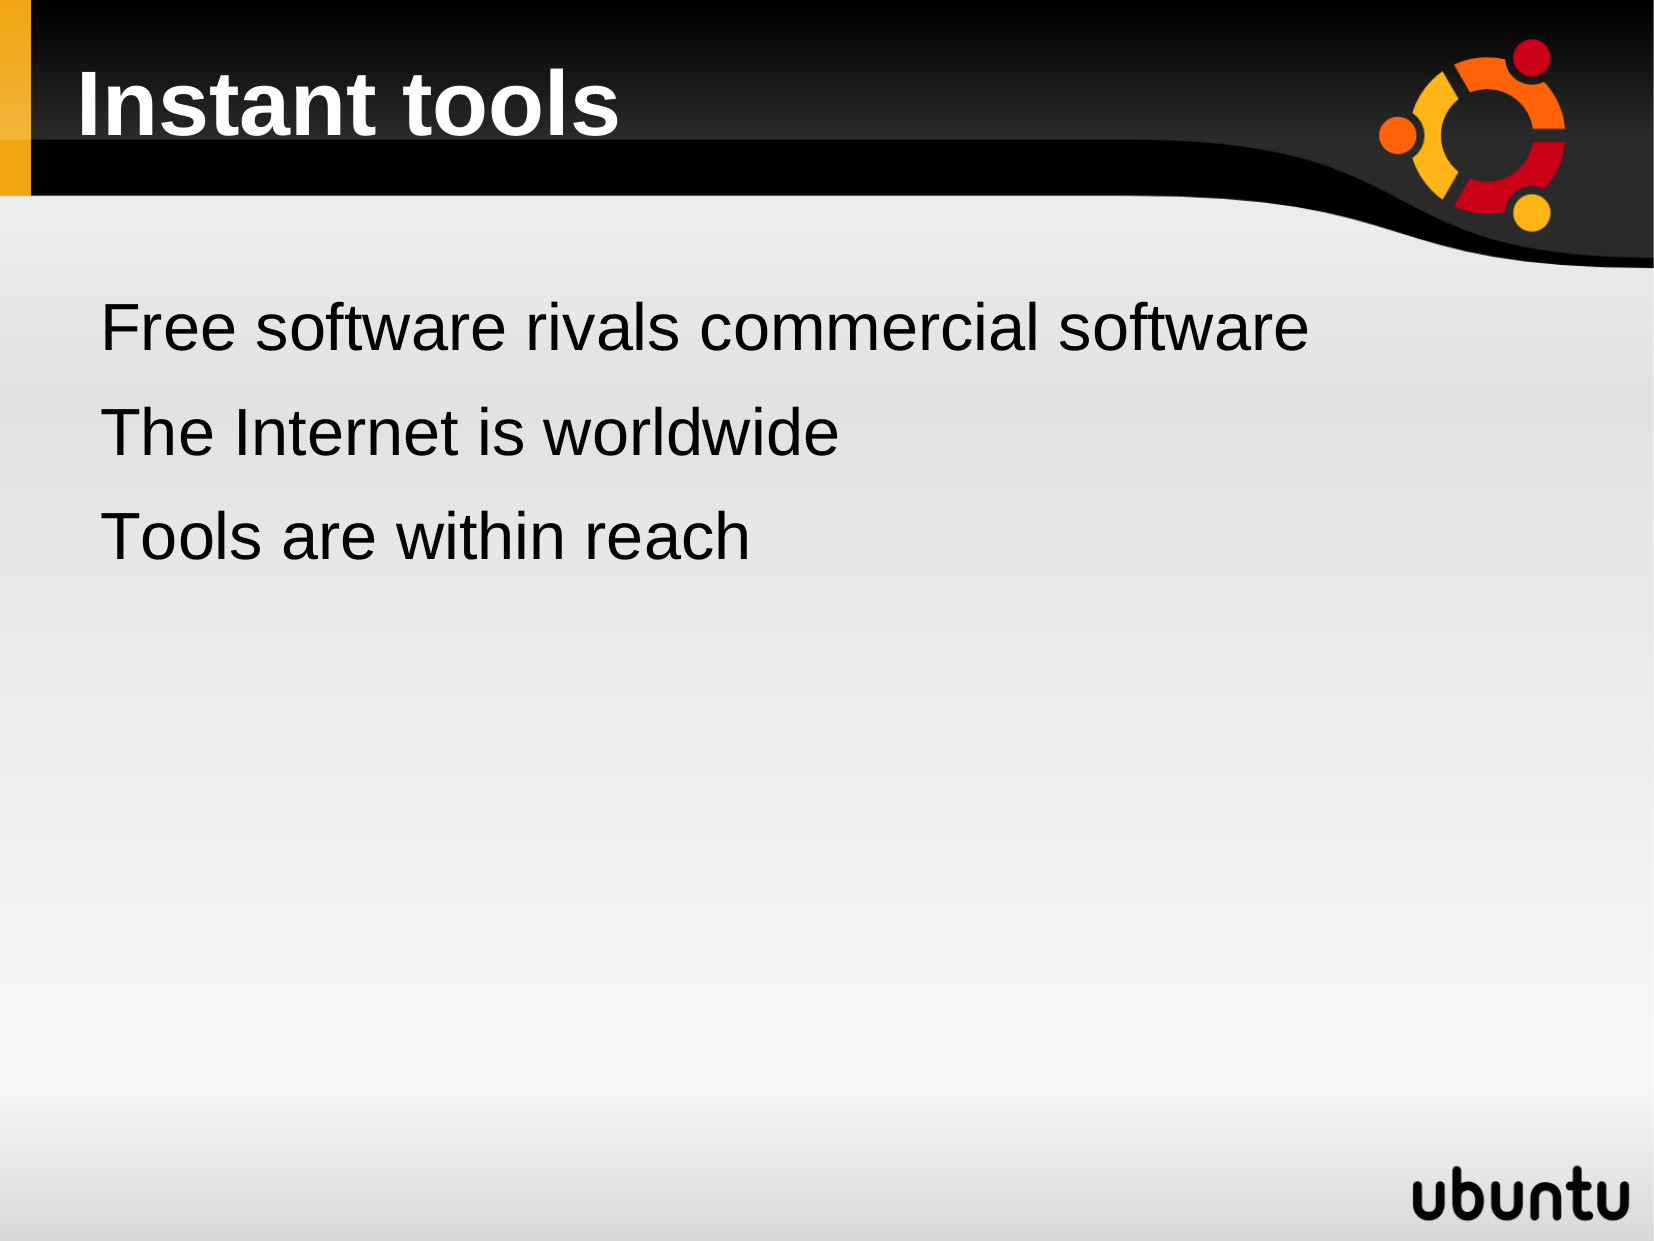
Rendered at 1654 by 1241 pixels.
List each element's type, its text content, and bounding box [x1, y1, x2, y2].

picture [0, 0, 1654, 1241]
title Instant tools [76, 0, 1565, 208]
list Free software rivals commercial software The Internet is worldwide Tools are within reach [82, 290, 1571, 1109]
